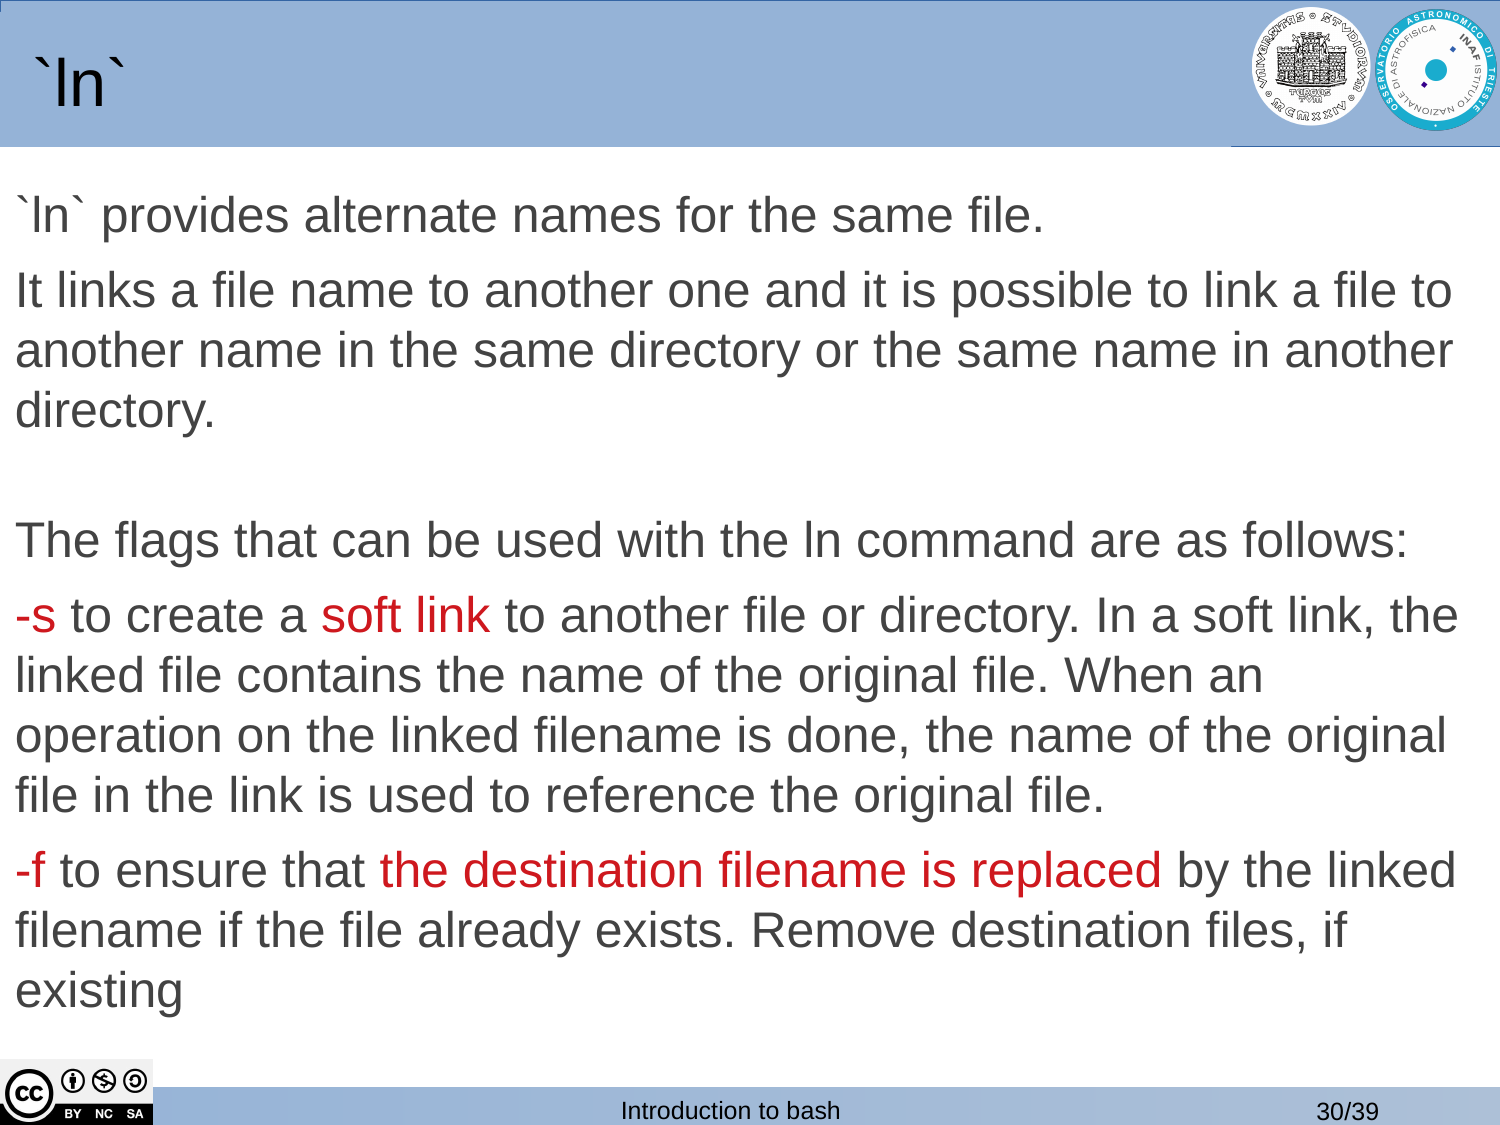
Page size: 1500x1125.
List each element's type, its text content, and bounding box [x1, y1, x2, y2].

list `ln` provides alternate names for the same file. It links a file name to another one and it is possible to link a file to another name in the same directory or the same name in another directory. The flags that can be used with the ln command are as follows: -s to create a soft link to another file or directory. In a soft link, the linked file contains the name of the original file. When an operation on the linked filename is done, the name of the original file in the link is used to reference the original file. -f to ensure that the destination filename is replaced by the linked filename if the file already exists. Remove destination files, if existing [0, 174, 1484, 1052]
picture [1252, 0, 1500, 156]
picture [0, 1059, 153, 1125]
text_box `ln` [0, 11, 1232, 147]
